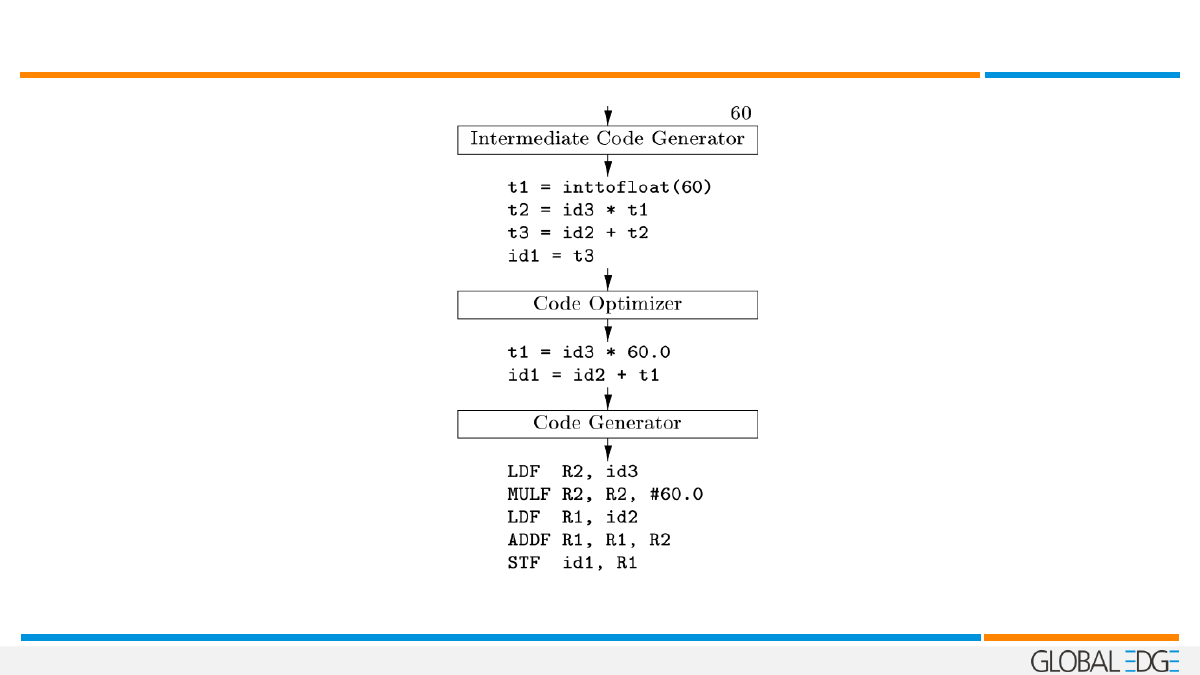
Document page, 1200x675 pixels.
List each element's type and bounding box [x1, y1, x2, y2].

picture [389, 106, 804, 603]
picture [1031, 650, 1179, 672]
